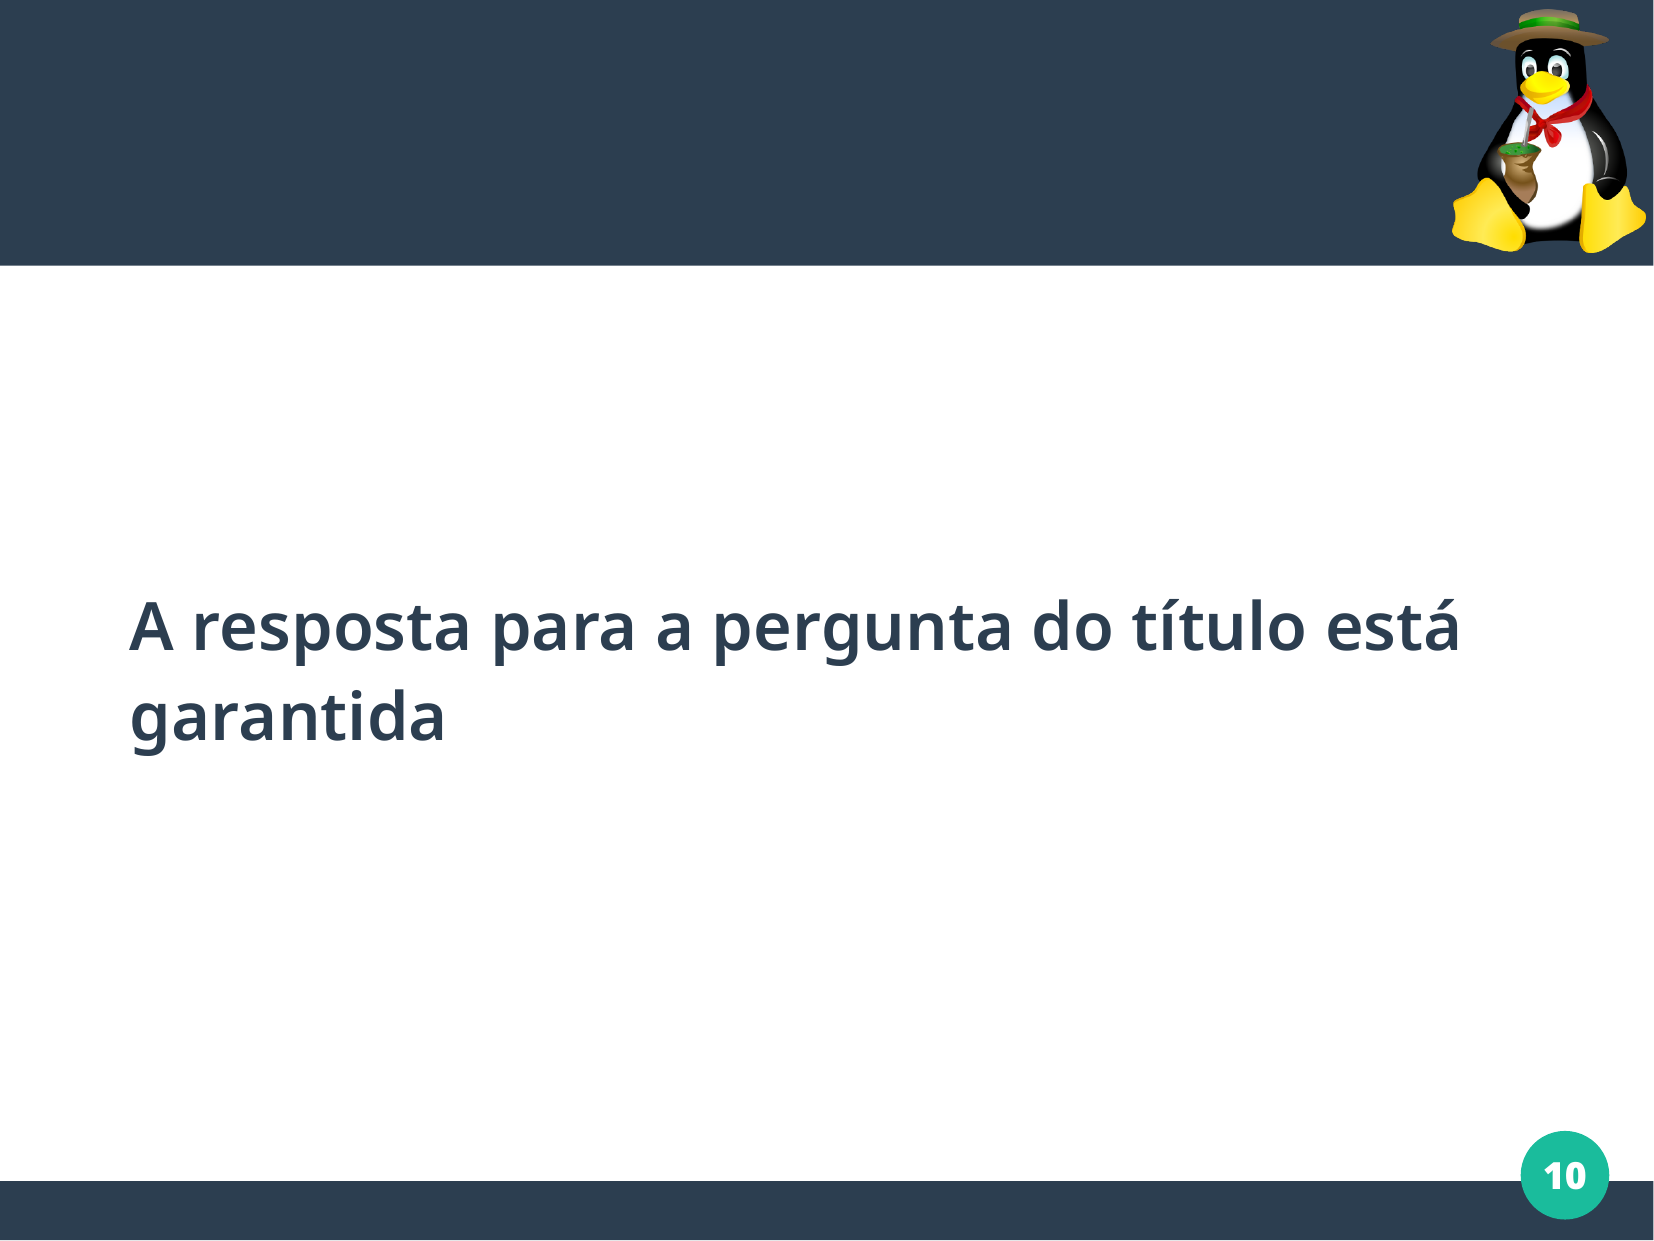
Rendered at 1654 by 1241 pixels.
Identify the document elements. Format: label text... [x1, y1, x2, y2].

picture [1452, 9, 1646, 253]
list A resposta para a pergunta do título está garantida [59, 578, 1595, 1241]
